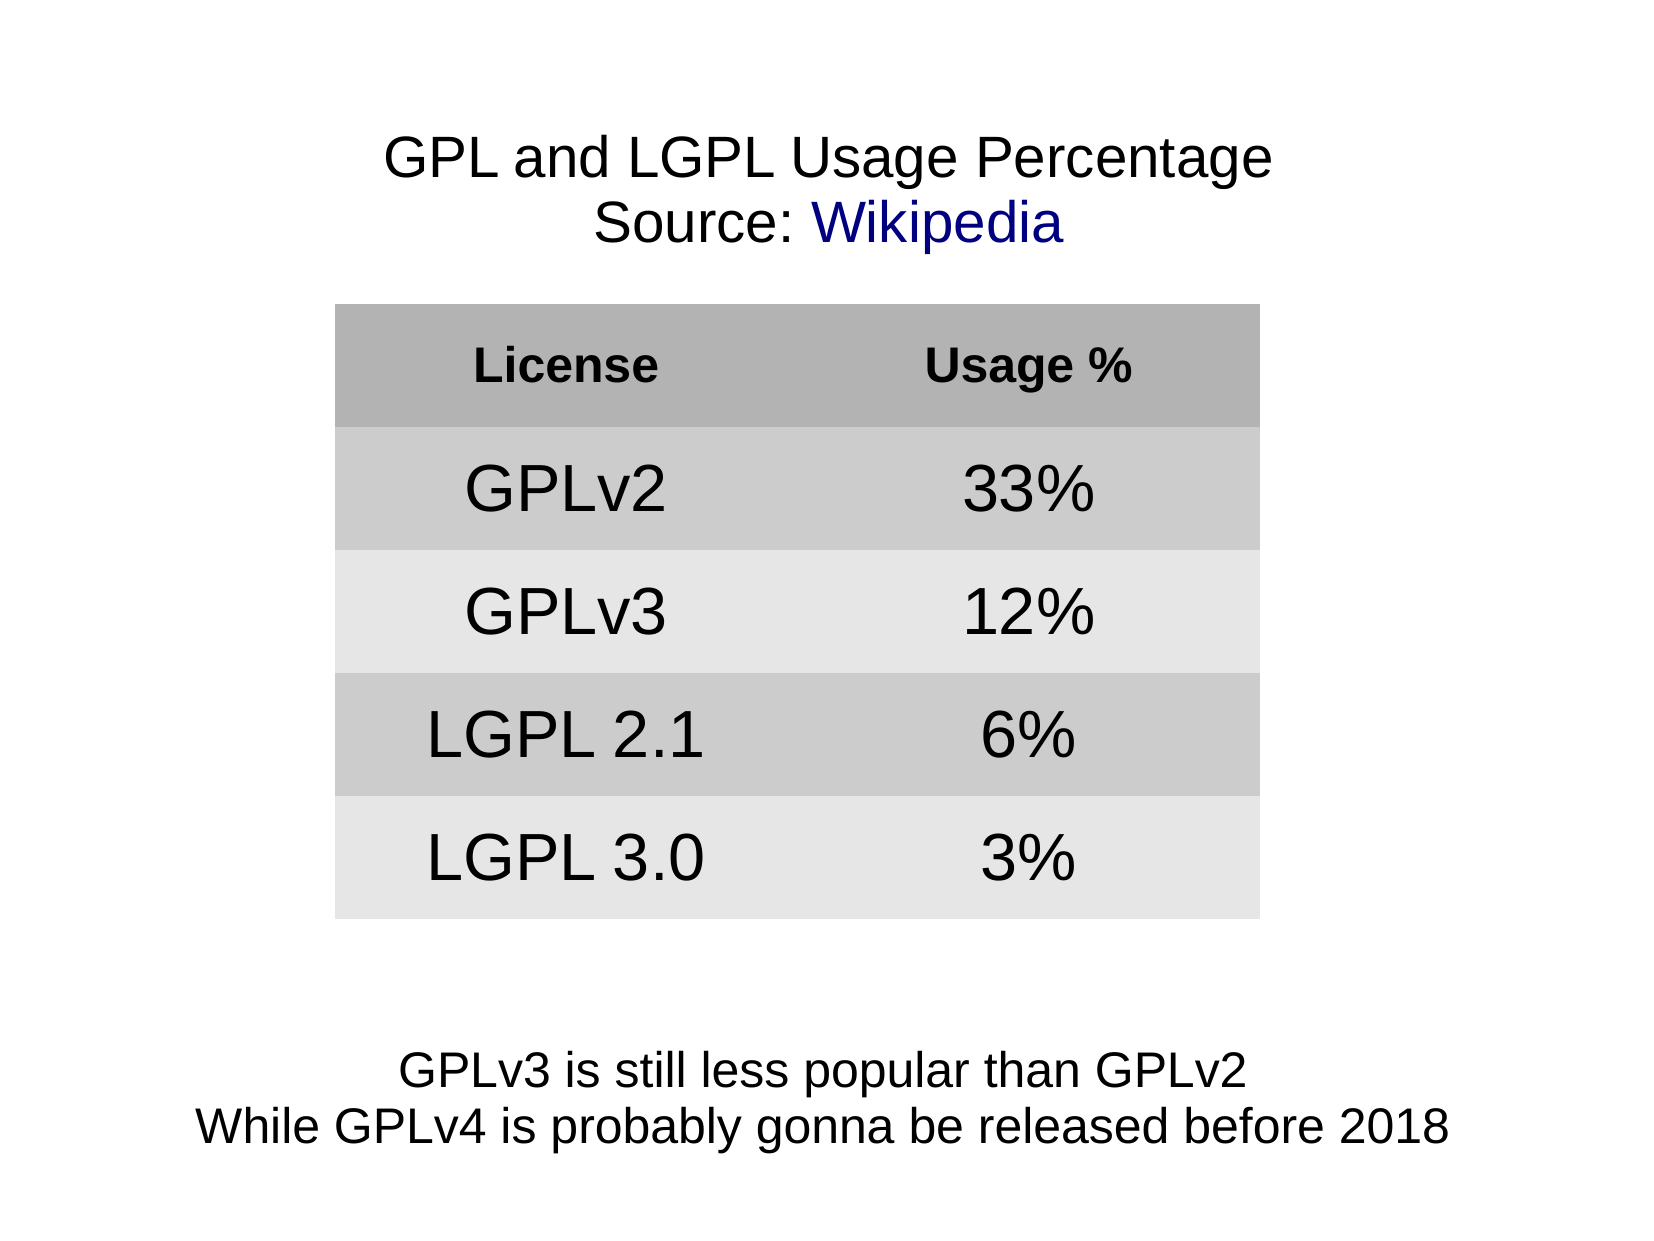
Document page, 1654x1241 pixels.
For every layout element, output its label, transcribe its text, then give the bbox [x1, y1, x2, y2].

table_cell 33% [797, 427, 1260, 550]
table_cell 6% [797, 673, 1260, 796]
table_cell LGPL 2.1 [335, 673, 797, 796]
table_cell GPLv3 [335, 550, 797, 673]
table_header Usage % [797, 304, 1260, 427]
title GPL and LGPL Usage Percentage Source: Wikipedia [82, 49, 1576, 330]
table_cell 12% [797, 550, 1260, 673]
table_header License [335, 304, 797, 427]
table_cell LGPL 3.0 [335, 796, 797, 919]
table_cell GPLv2 [335, 427, 797, 550]
table_cell 3% [797, 796, 1260, 919]
text_box GPLv3 is still less popular than GPLv2 While GPLv4 is probably gonna be released before 2018 [180, 1035, 1390, 1143]
